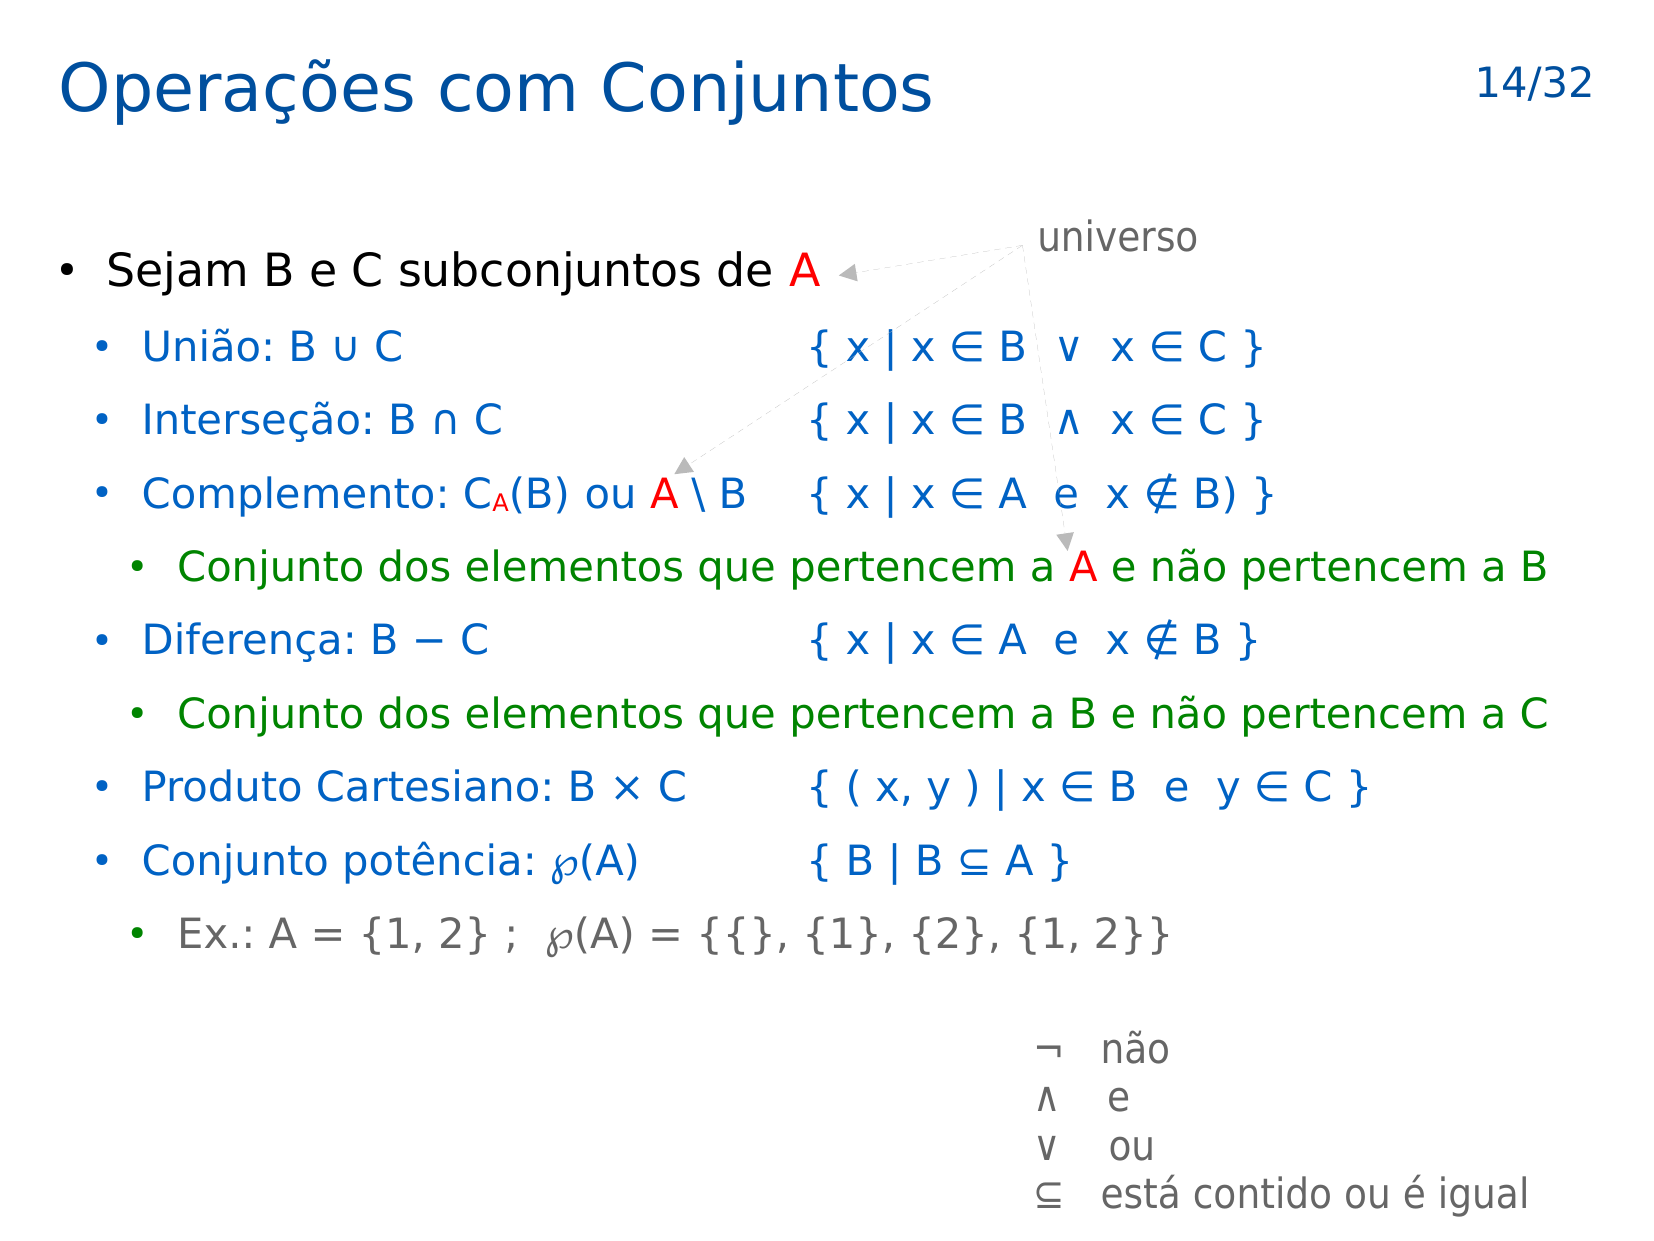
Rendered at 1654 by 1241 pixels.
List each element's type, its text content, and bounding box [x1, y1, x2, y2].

text_box universo [1022, 205, 1214, 269]
title Operações com Conjuntos [59, 49, 1625, 128]
list Sejam B e C subconjuntos de A União: B ∪ C { x | x ∈ B ∨ x ∈ C } Interseção: B ∩ C { x | x ∈ B ∧ x ∈ C } Complemento: CA(B) ou A \ B { x | x ∈ A e x ∉ B) } Conjunto dos elementos que pertencem a A e não pertencem a B Diferença: B − C { x | x ∈ A e x ∉ B } Conjunto dos elementos que pertencem a B e não pertencem a C Produto Cartesiano: B × C { ( x, y ) | x ∈ B e y ∈ C } Conjunto potência: ℘(A) { B | B ⊆ A } Ex.: A = {1, 2} ; ℘(A) = {{}, {1}, {2}, {1, 2}} [59, 236, 1595, 1211]
text_box ¬ não ∧ e ∨ ou ⊆ está contido ou é igual [1018, 1017, 1595, 1226]
